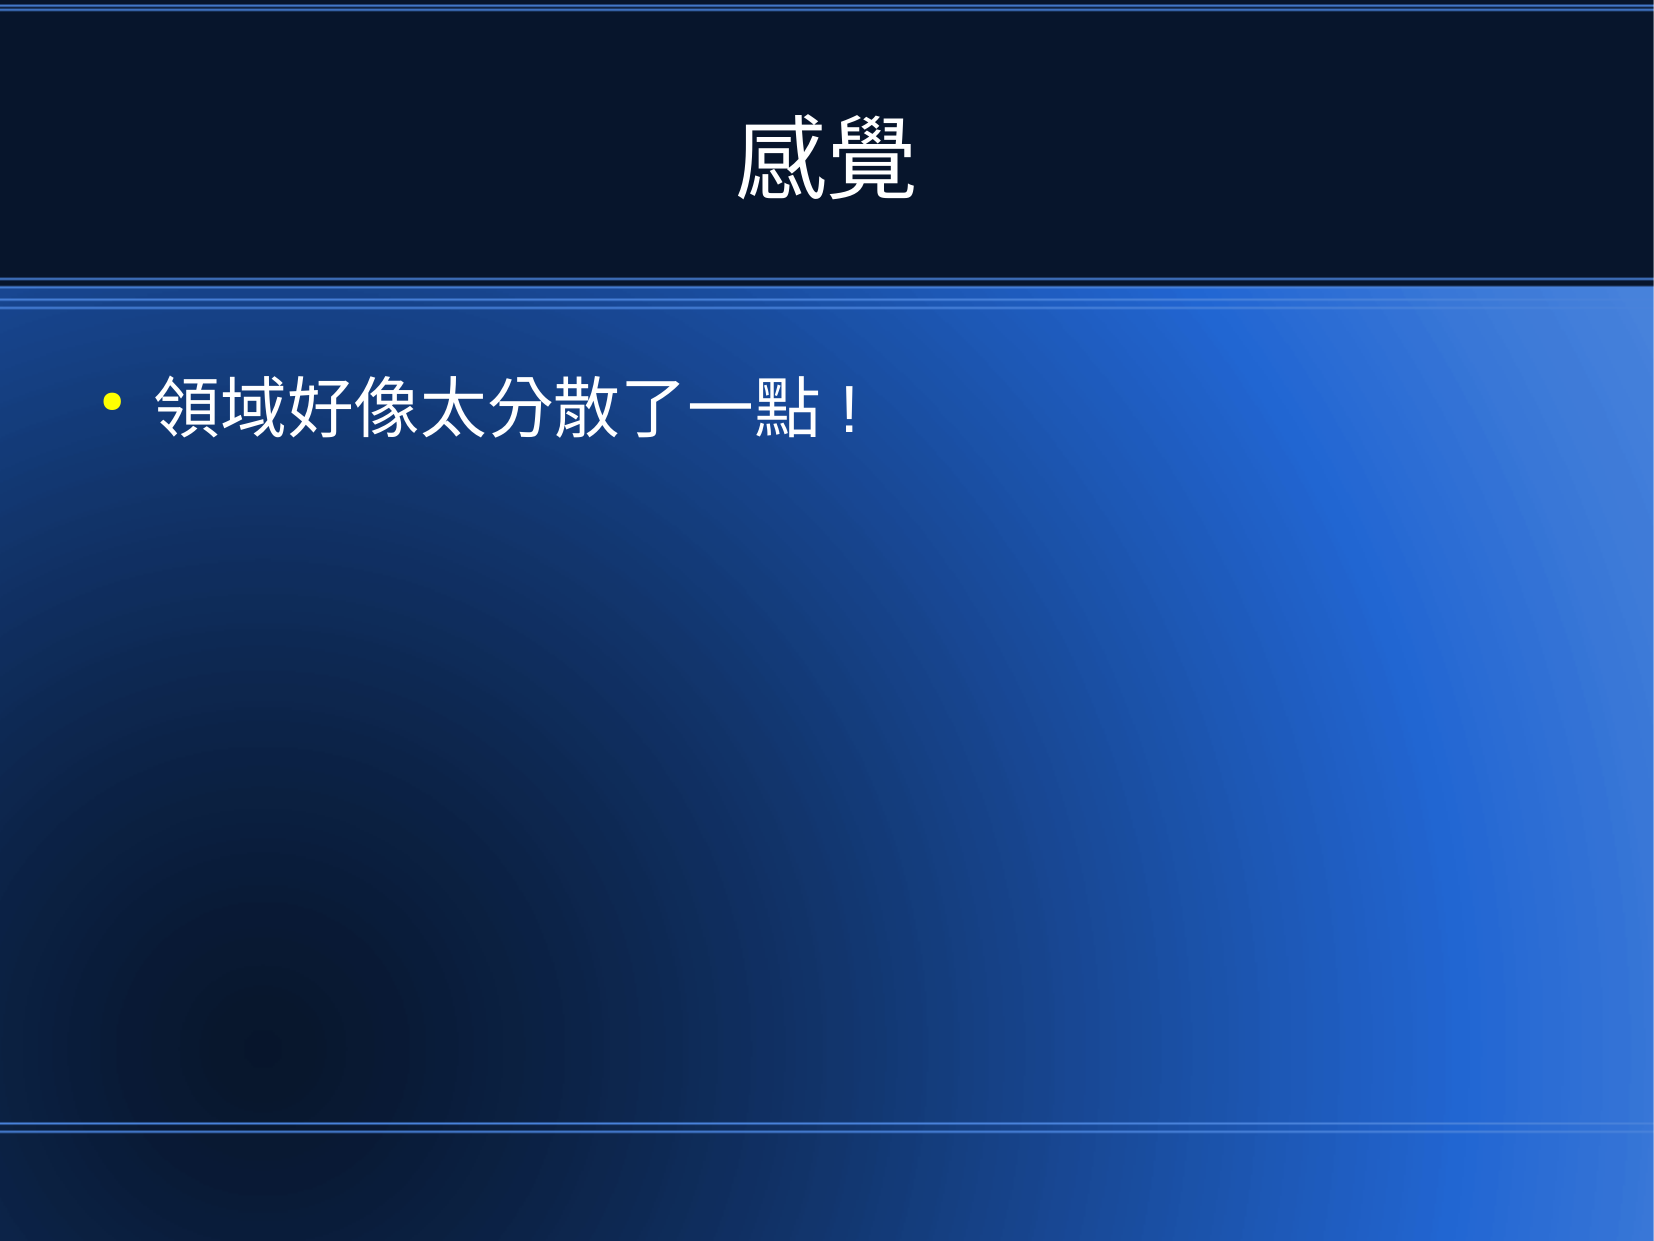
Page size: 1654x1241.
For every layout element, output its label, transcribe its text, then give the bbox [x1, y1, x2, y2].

picture [0, 0, 1654, 1241]
list 領域好像太分散了一點! [82, 355, 1571, 1075]
title 感覺 [82, 49, 1571, 257]
